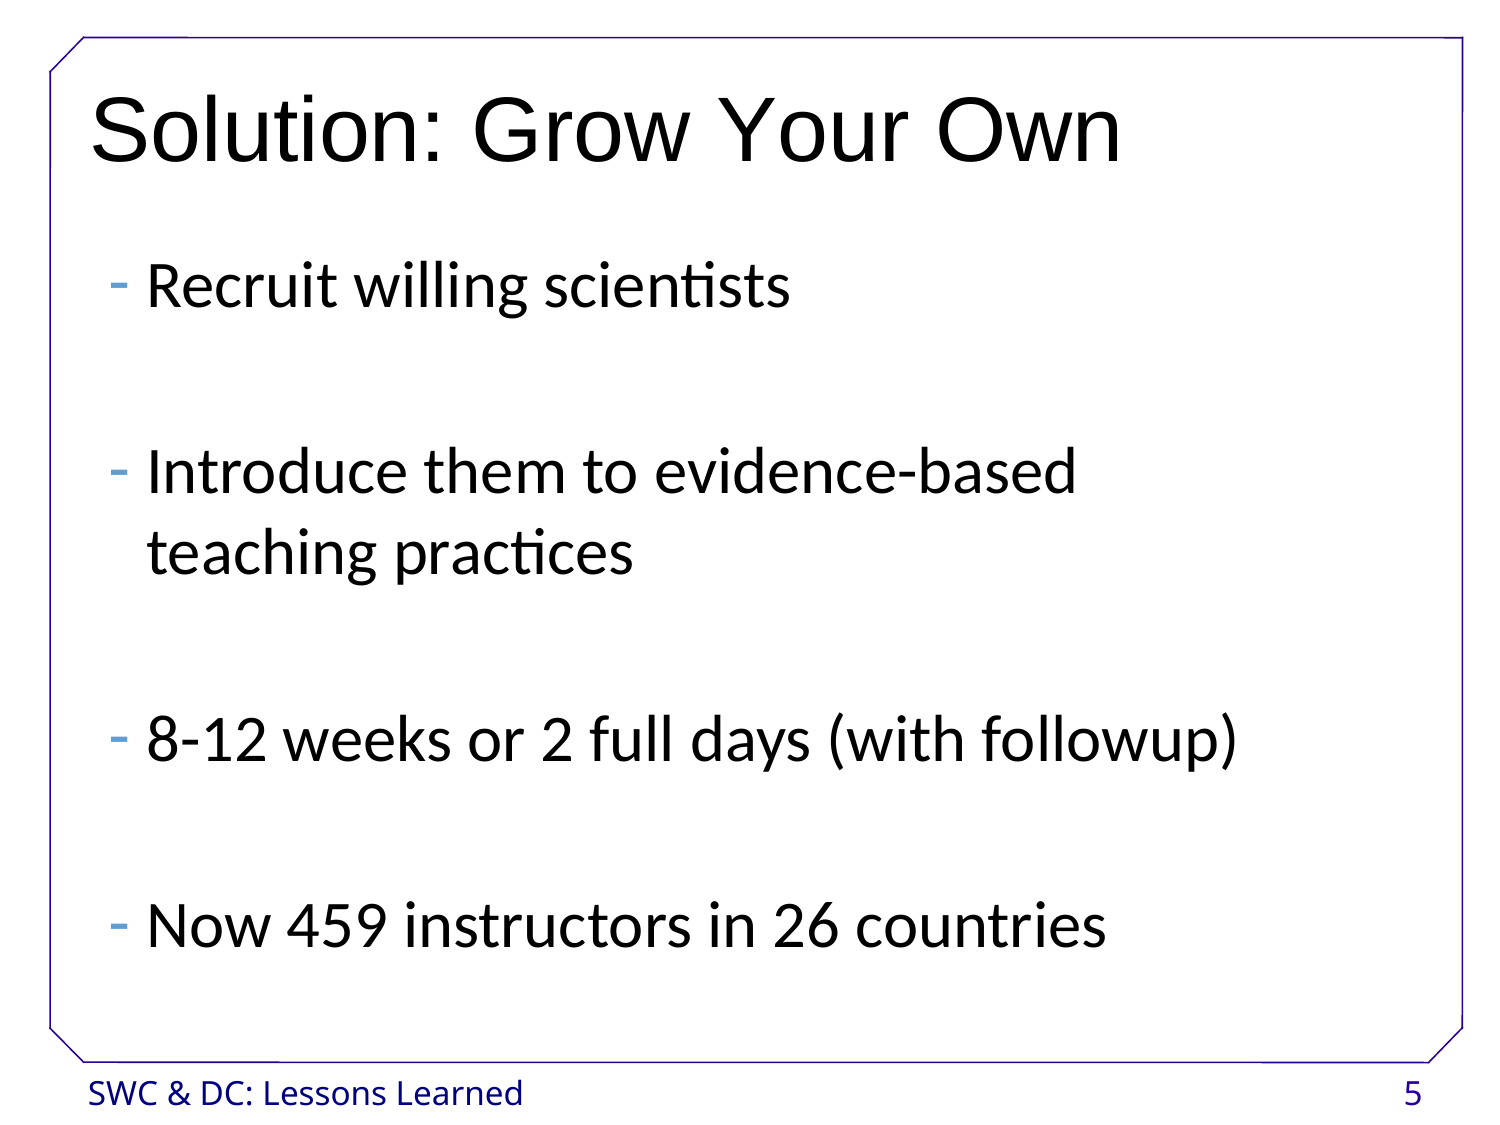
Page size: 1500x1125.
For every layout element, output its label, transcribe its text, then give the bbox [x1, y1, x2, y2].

text_box Solution: Grow Your Own [74, 62, 1375, 233]
list Recruit willing scientists Introduce them to evidence-based teaching practices 8-12 weeks or 2 full days (with followup) Now 459 instructors in 26 countries [75, 232, 1325, 1021]
